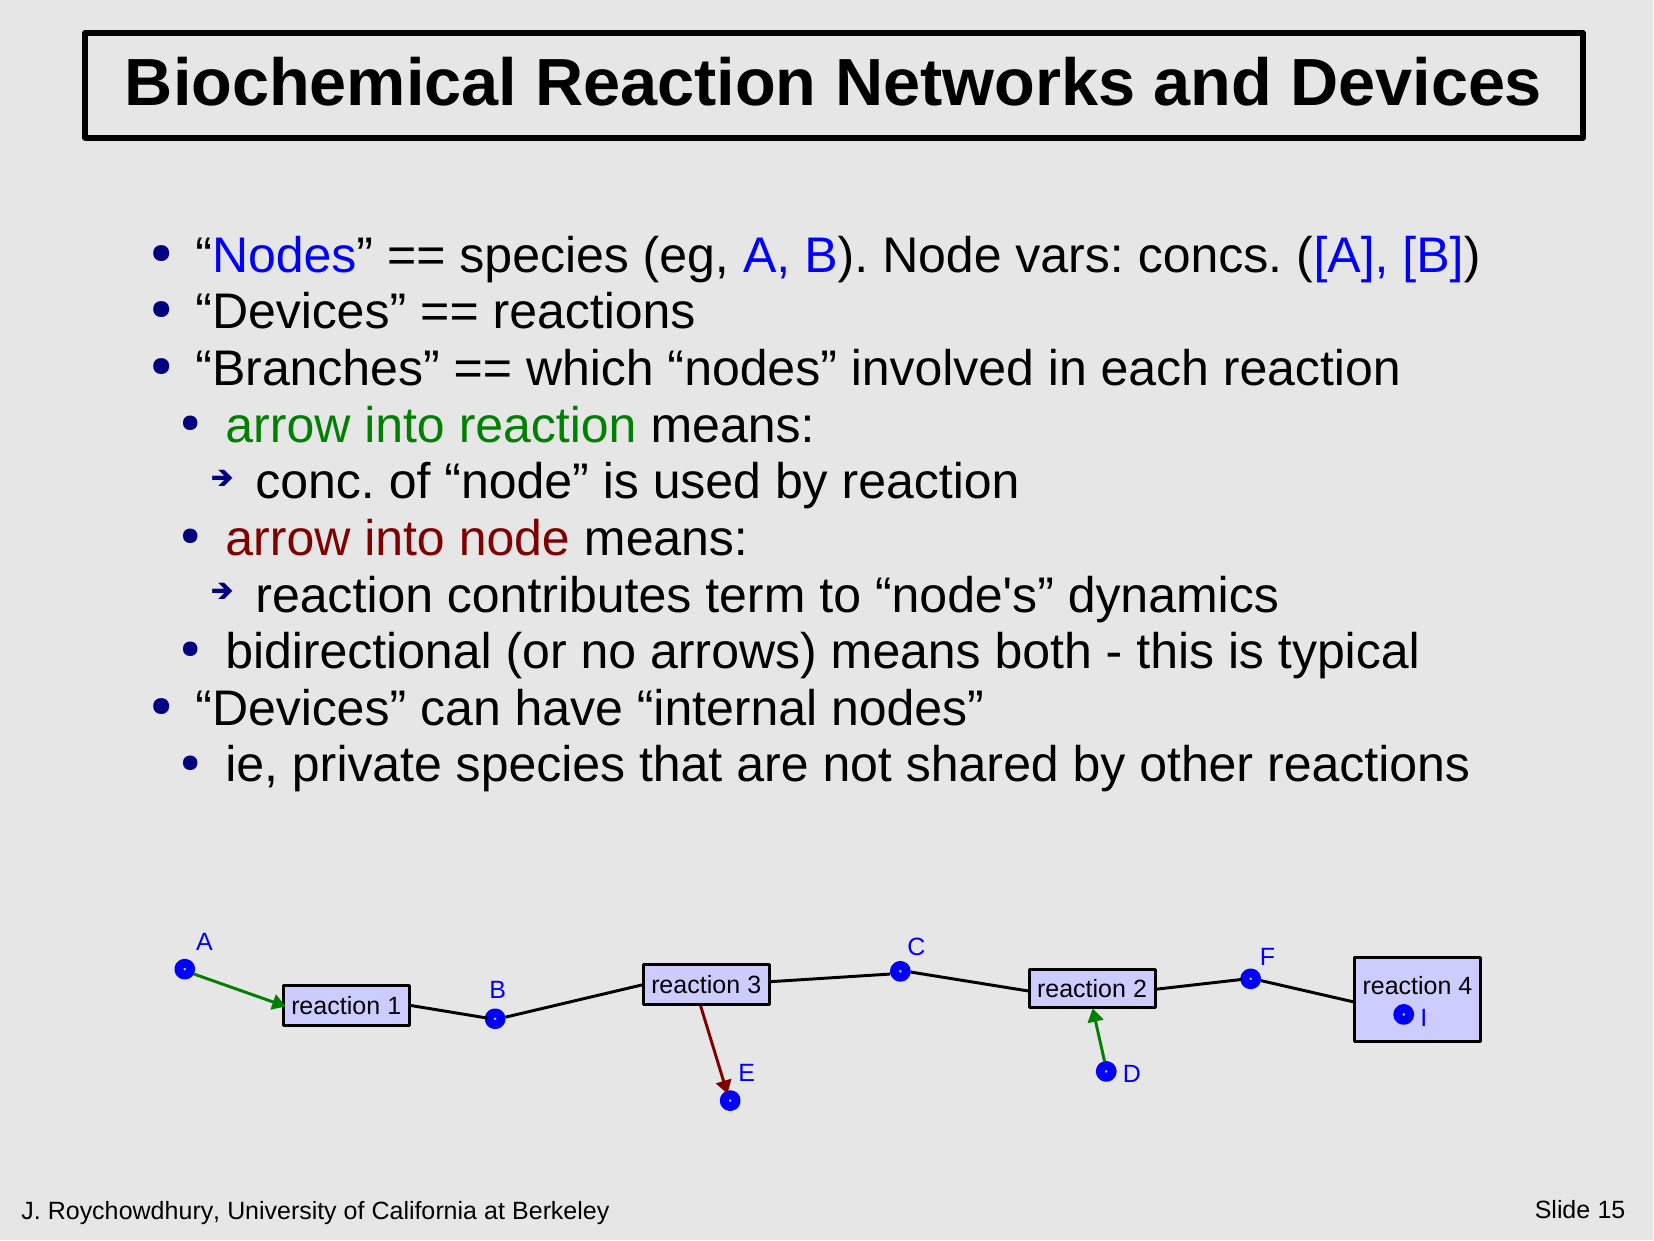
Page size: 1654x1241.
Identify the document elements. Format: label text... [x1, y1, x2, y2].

title Biochemical Reaction Networks and Devices [85, 33, 1583, 138]
text_box reaction 1 [283, 985, 410, 1026]
text_box reaction 2 [1029, 969, 1156, 1008]
text_box [178, 963, 191, 976]
text_box E [738, 1058, 756, 1087]
text_box [1244, 972, 1257, 985]
list “Nodes” == species (eg, A, B). Node vars: concs. ([A], [B]) “Devices” == reactions “Branches” == which “nodes” involved in each reaction arrow into reaction means: conc. of “node” is used by reaction arrow into node means: reaction contributes term to “node's” dynamics bidirectional (or no arrows) means both - this is typical “Devices” can have “internal nodes” ie, private species that are not shared by other reactions [120, 231, 1568, 798]
text_box A [196, 927, 214, 956]
text_box reaction 4 [1354, 957, 1481, 1042]
text_box [489, 1012, 502, 1025]
text_box [1397, 1008, 1410, 1021]
text_box [724, 1094, 737, 1107]
text_box I [1420, 1003, 1428, 1032]
text_box F [1259, 942, 1276, 971]
text_box B [489, 976, 506, 1005]
text_box [1100, 1065, 1113, 1078]
text_box [894, 965, 907, 978]
text_box D [1122, 1060, 1142, 1089]
text_box reaction 3 [643, 964, 770, 1005]
text_box C [907, 933, 926, 962]
